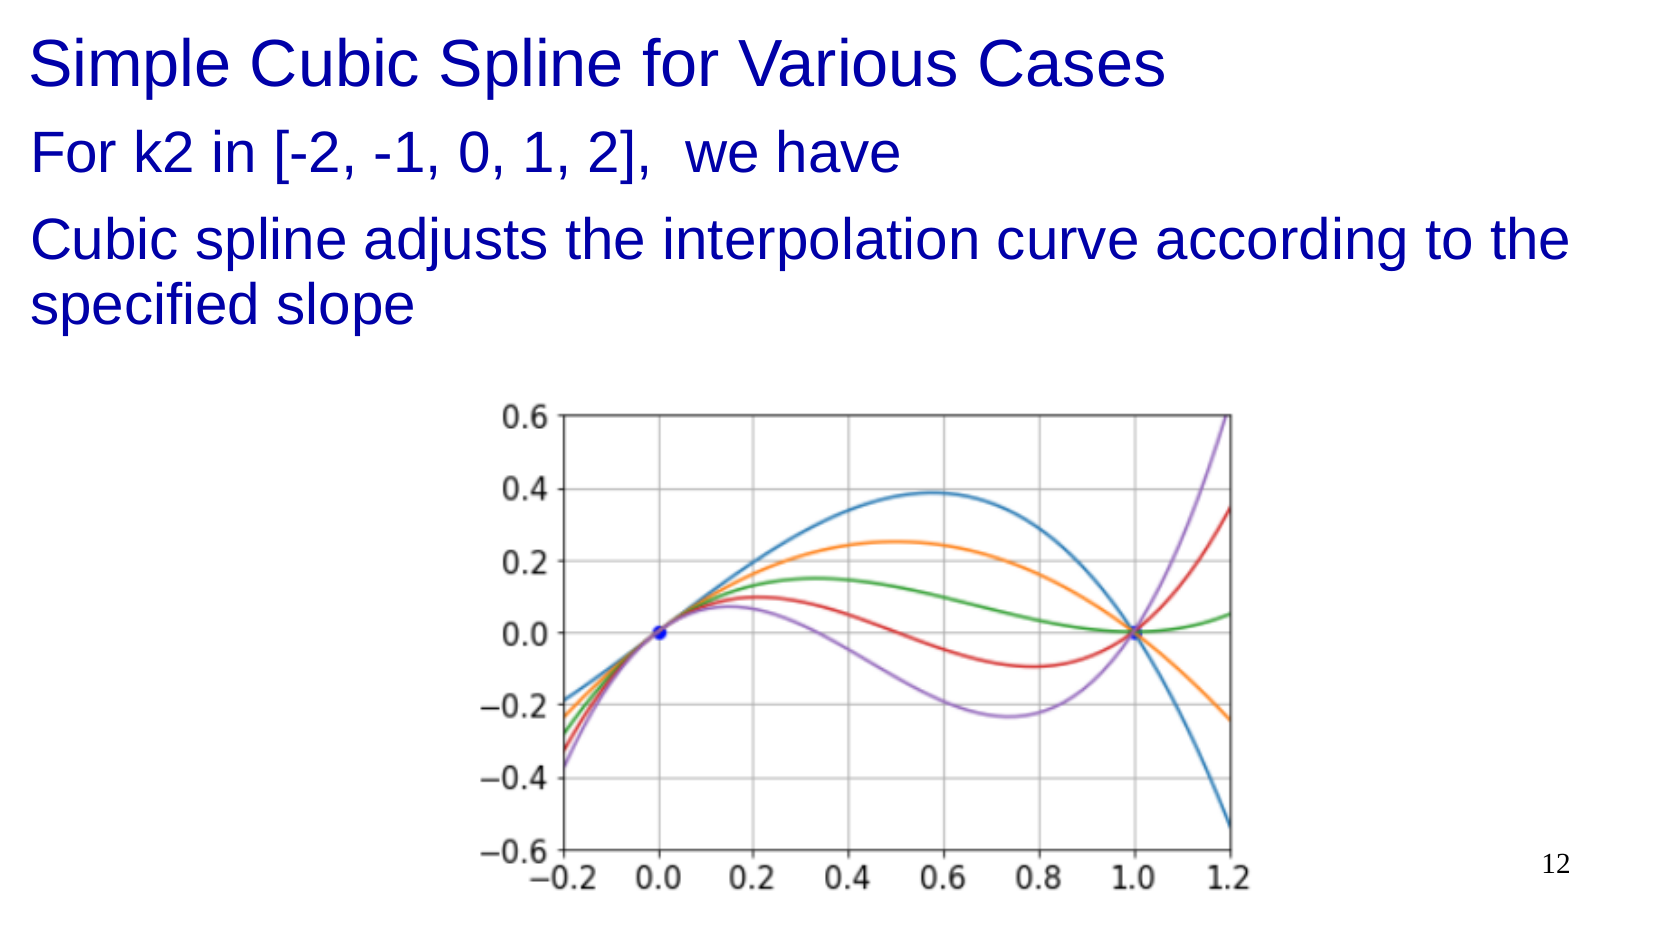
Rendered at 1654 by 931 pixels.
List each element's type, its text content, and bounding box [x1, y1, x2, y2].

picture [480, 389, 1255, 901]
title Simple Cubic Spline for Various Cases [28, 21, 1626, 106]
list For k2 in [-2, -1, 0, 1, 2], we have Cubic spline adjusts the interpolation curve according to the specified slope [30, 120, 1645, 916]
